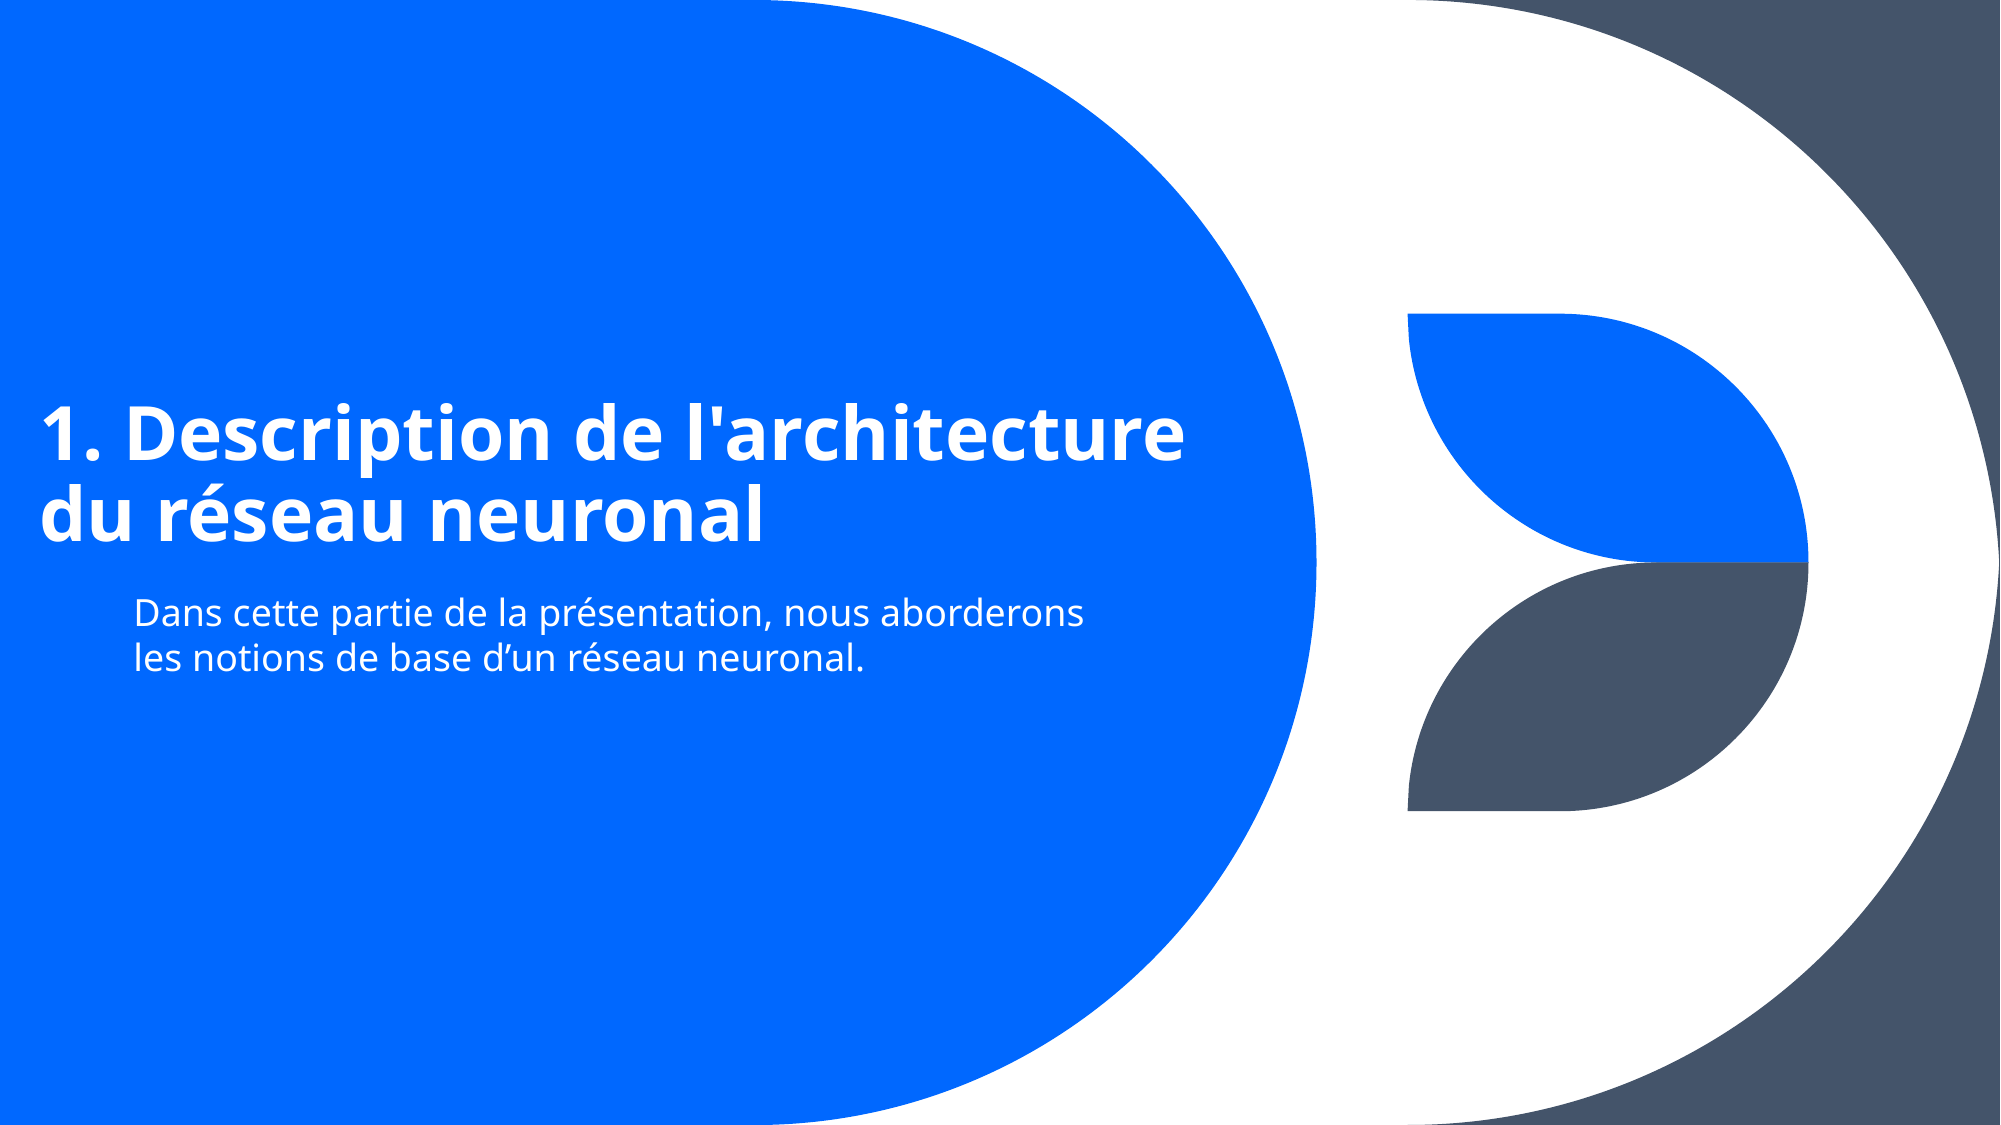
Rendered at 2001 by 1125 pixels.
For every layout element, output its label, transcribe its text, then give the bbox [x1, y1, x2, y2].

title 1. Description de l'architecture du réseau neuronal [24, 173, 1217, 566]
text_box Dans cette partie de la présentation, nous aborderons les notions de base d’un réseau neuronal. [118, 581, 1122, 688]
